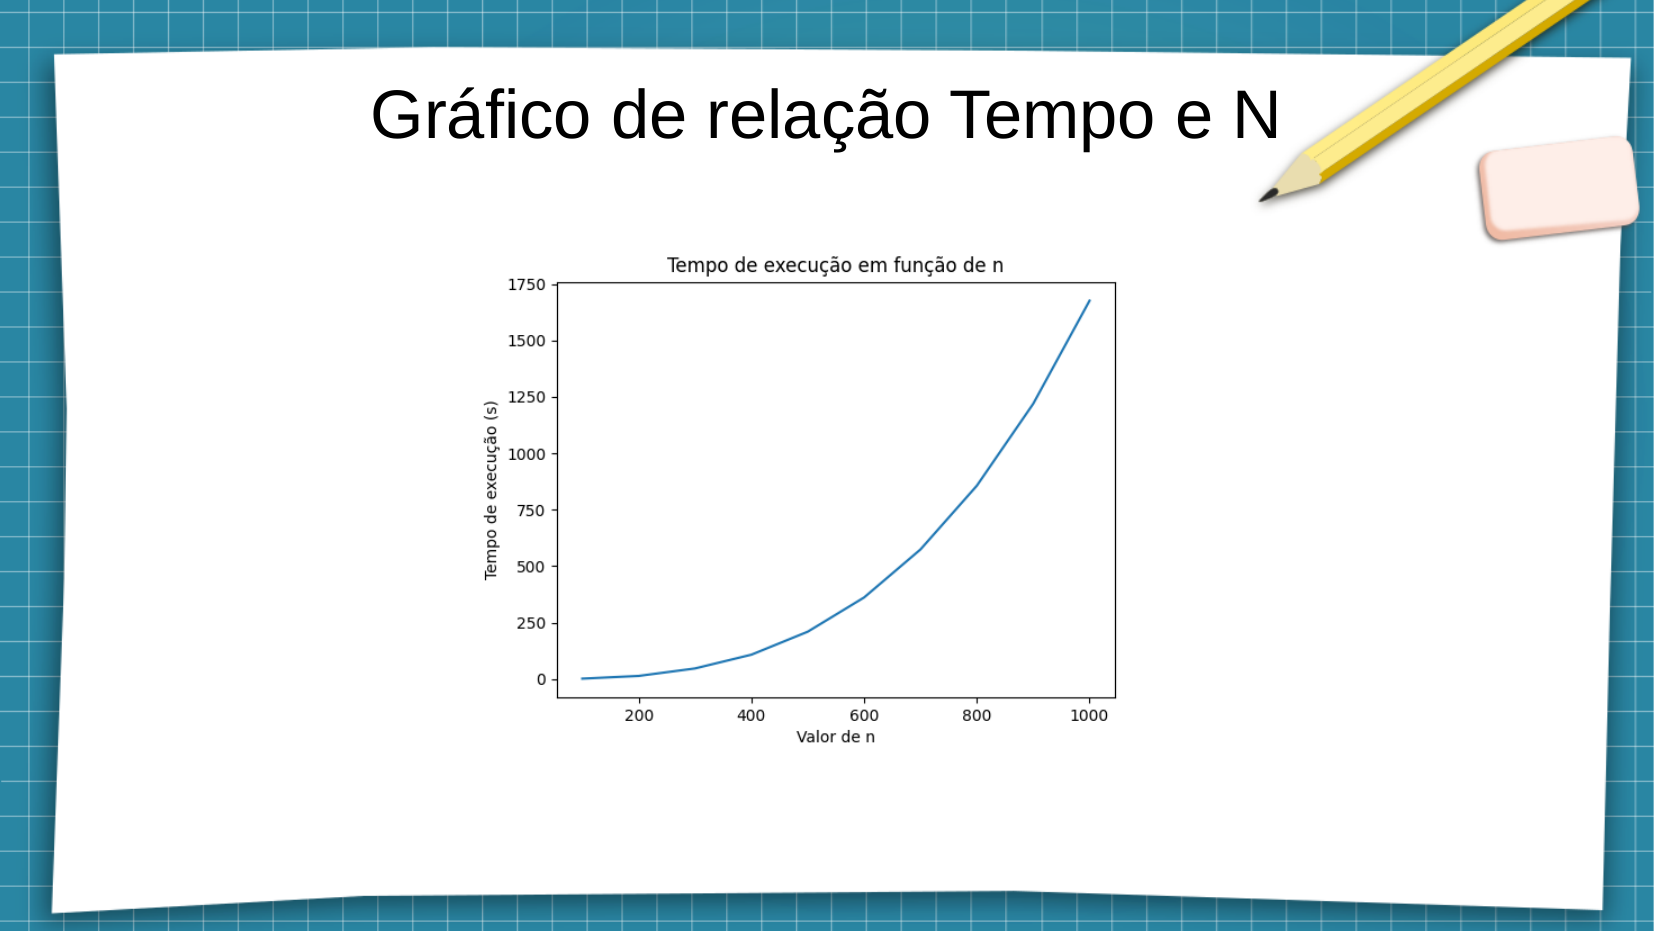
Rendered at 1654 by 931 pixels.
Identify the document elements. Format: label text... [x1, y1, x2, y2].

picture [0, 0, 1654, 931]
title Gráfico de relação Tempo e N [82, 37, 1571, 193]
